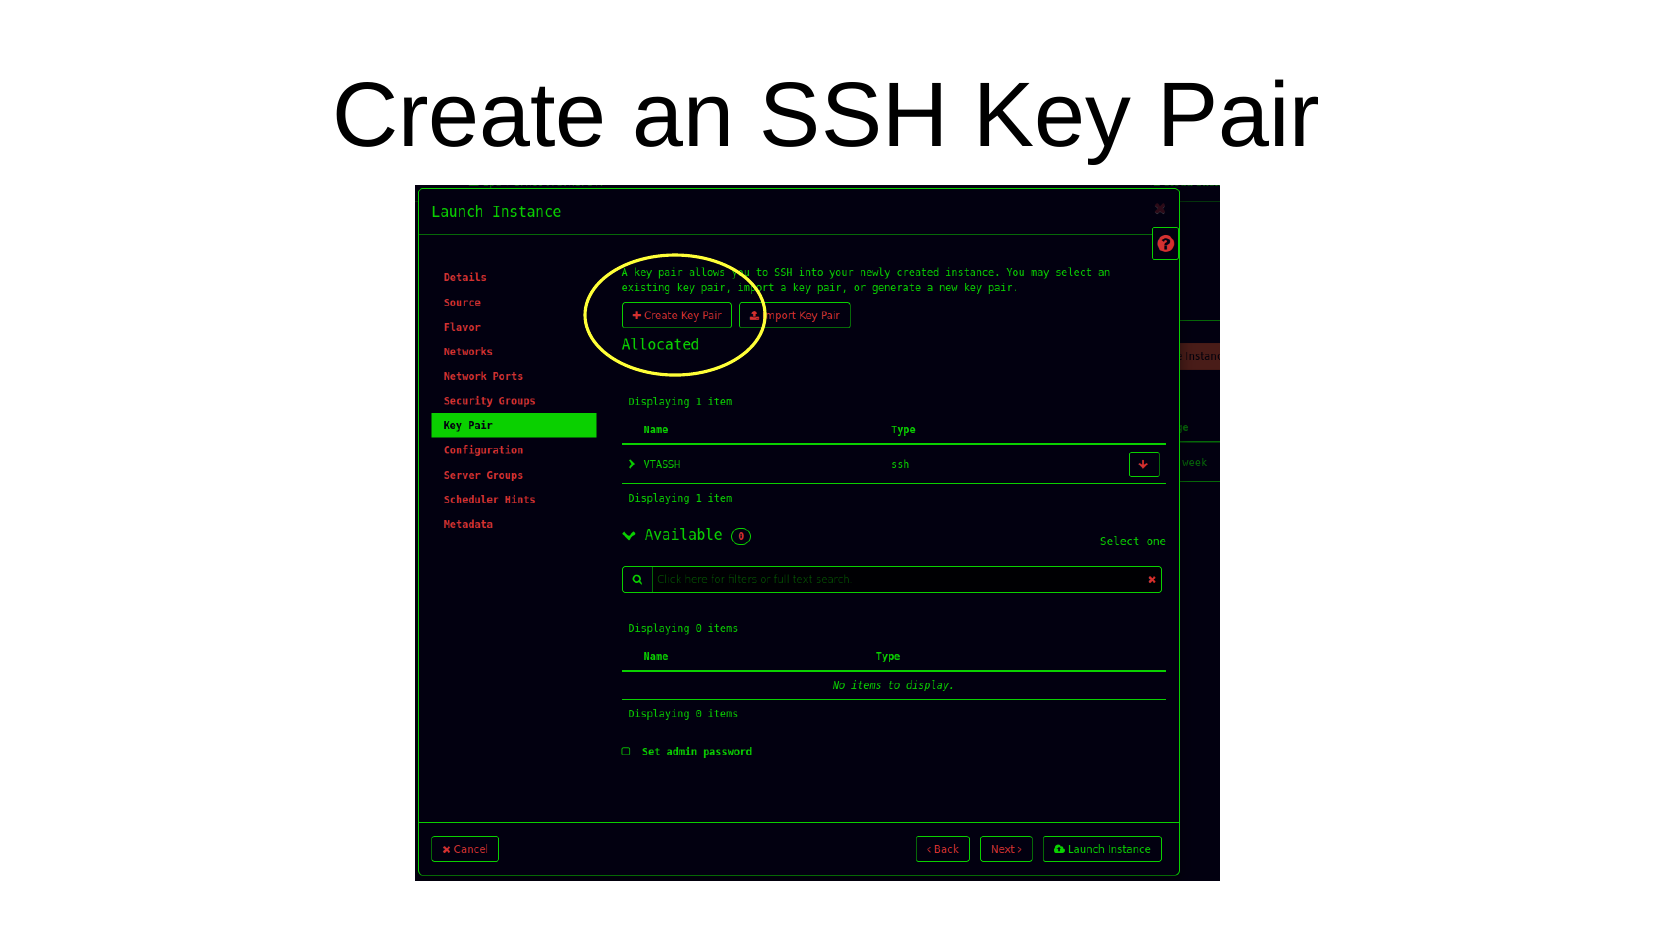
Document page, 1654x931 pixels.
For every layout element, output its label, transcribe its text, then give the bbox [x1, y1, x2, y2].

picture [415, 185, 1220, 881]
title Create an SSH Key Pair [82, 37, 1571, 193]
